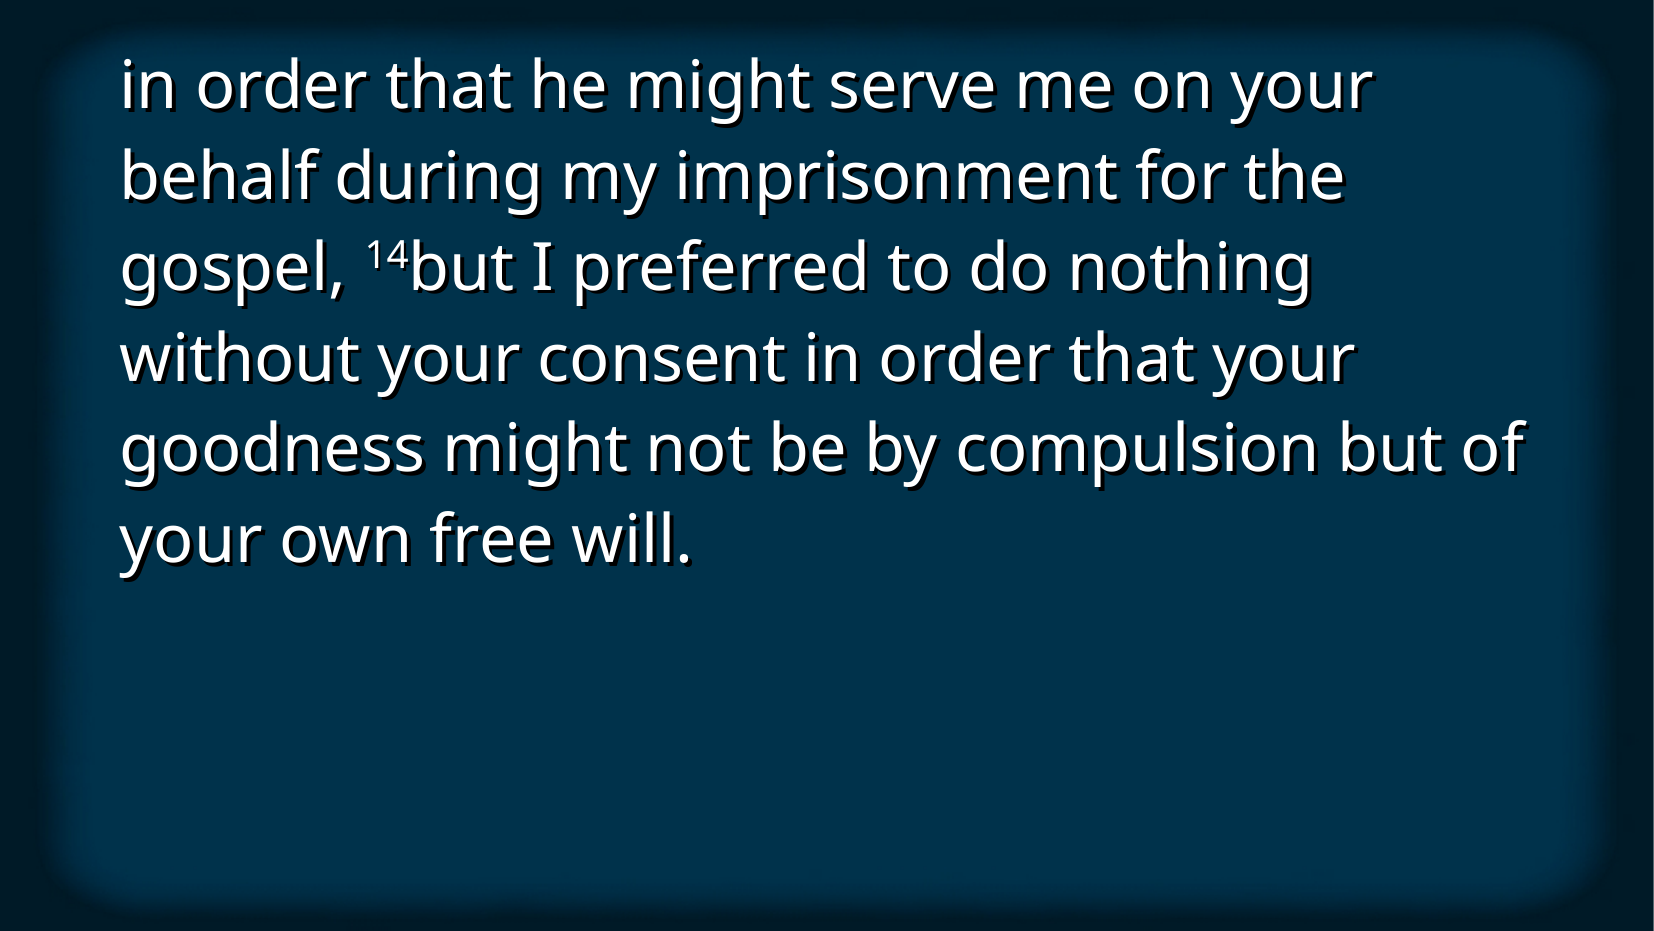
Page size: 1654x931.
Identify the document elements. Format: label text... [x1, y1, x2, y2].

picture [0, 0, 1654, 931]
text_box in order that he might serve me on your behalf during my imprisonment for the gospel, 14but I preferred to do nothing without your consent in order that your goodness might not be by compulsion but of your own free will. [105, 30, 1546, 489]
